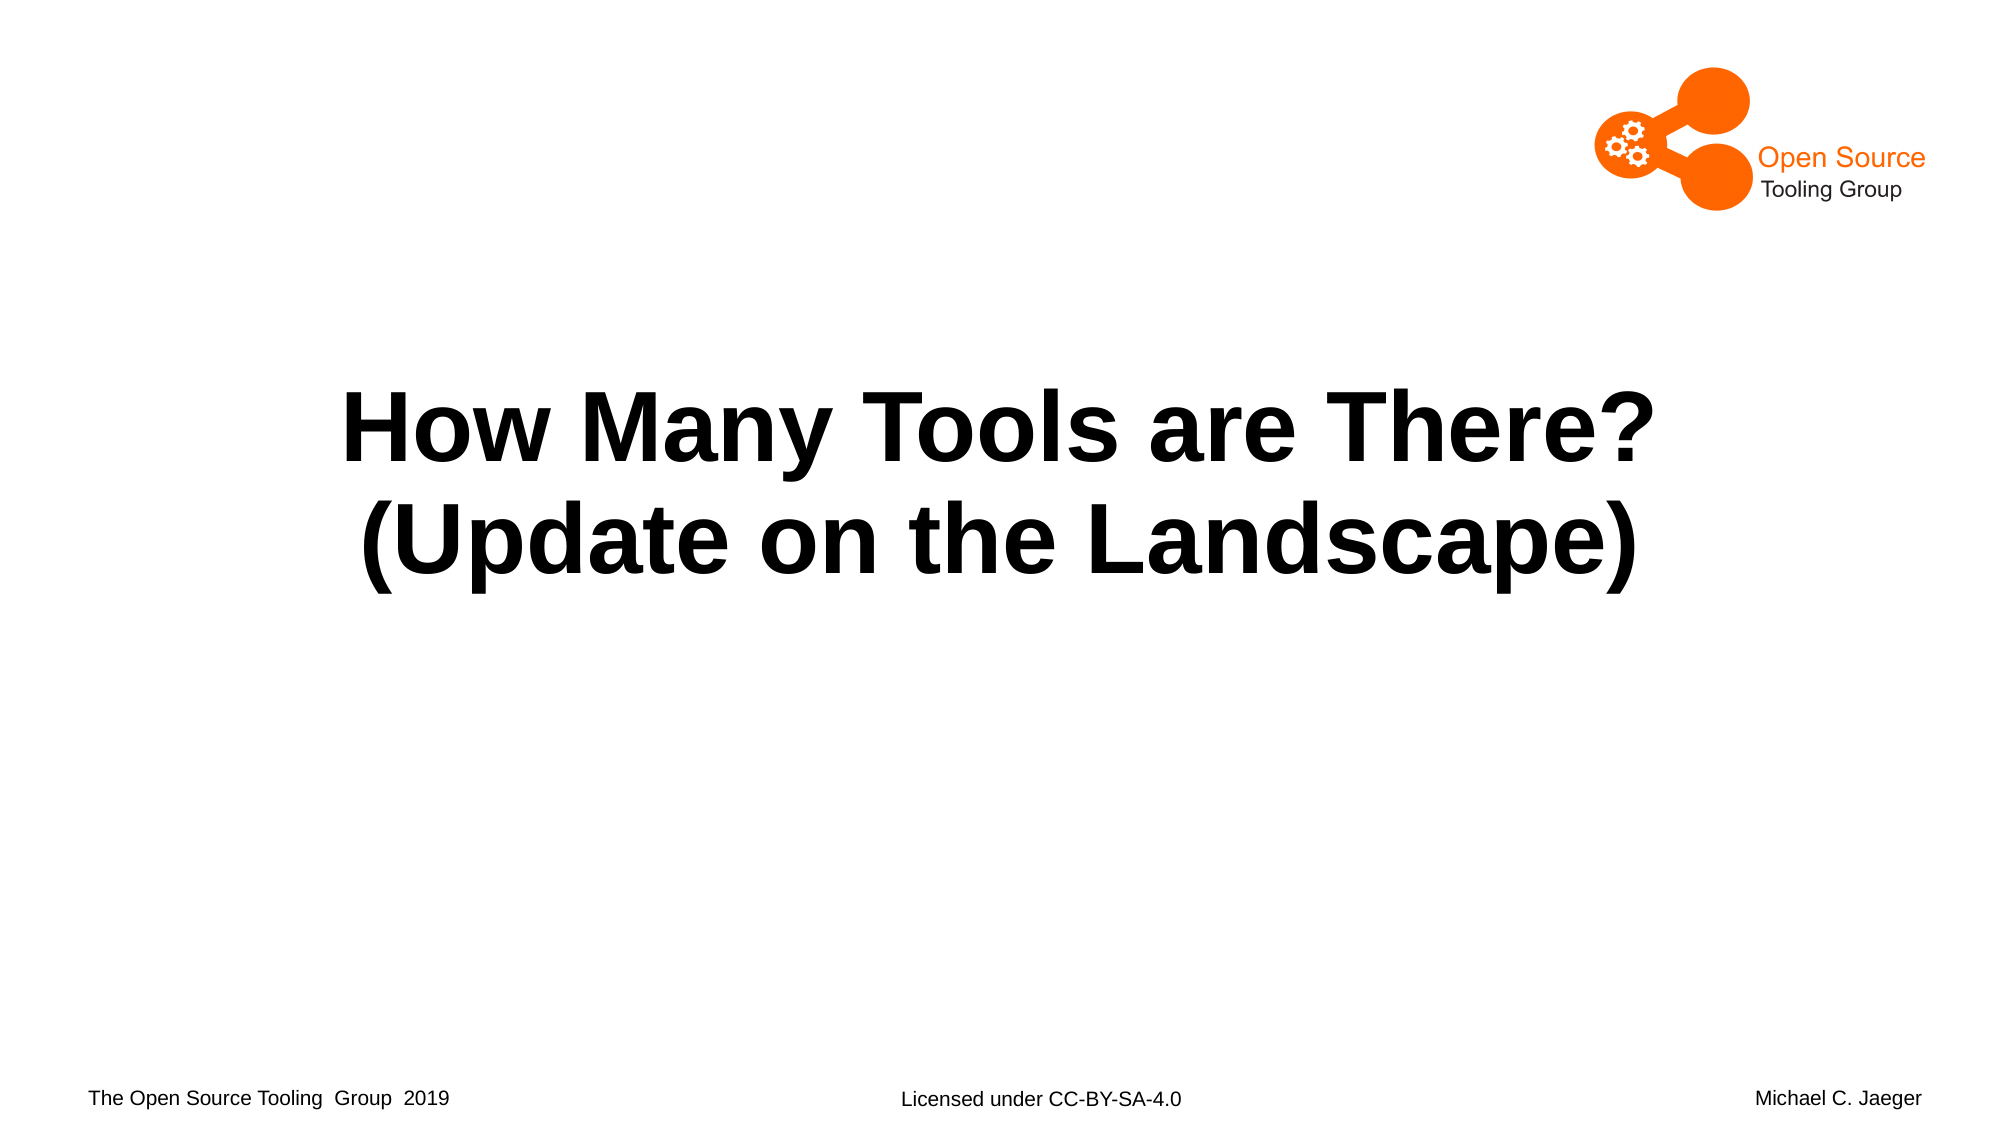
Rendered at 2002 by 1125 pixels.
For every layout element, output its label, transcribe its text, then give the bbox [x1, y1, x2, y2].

subtitle How Many Tools are There? (Update on the Landscape) [0, 0, 2001, 965]
